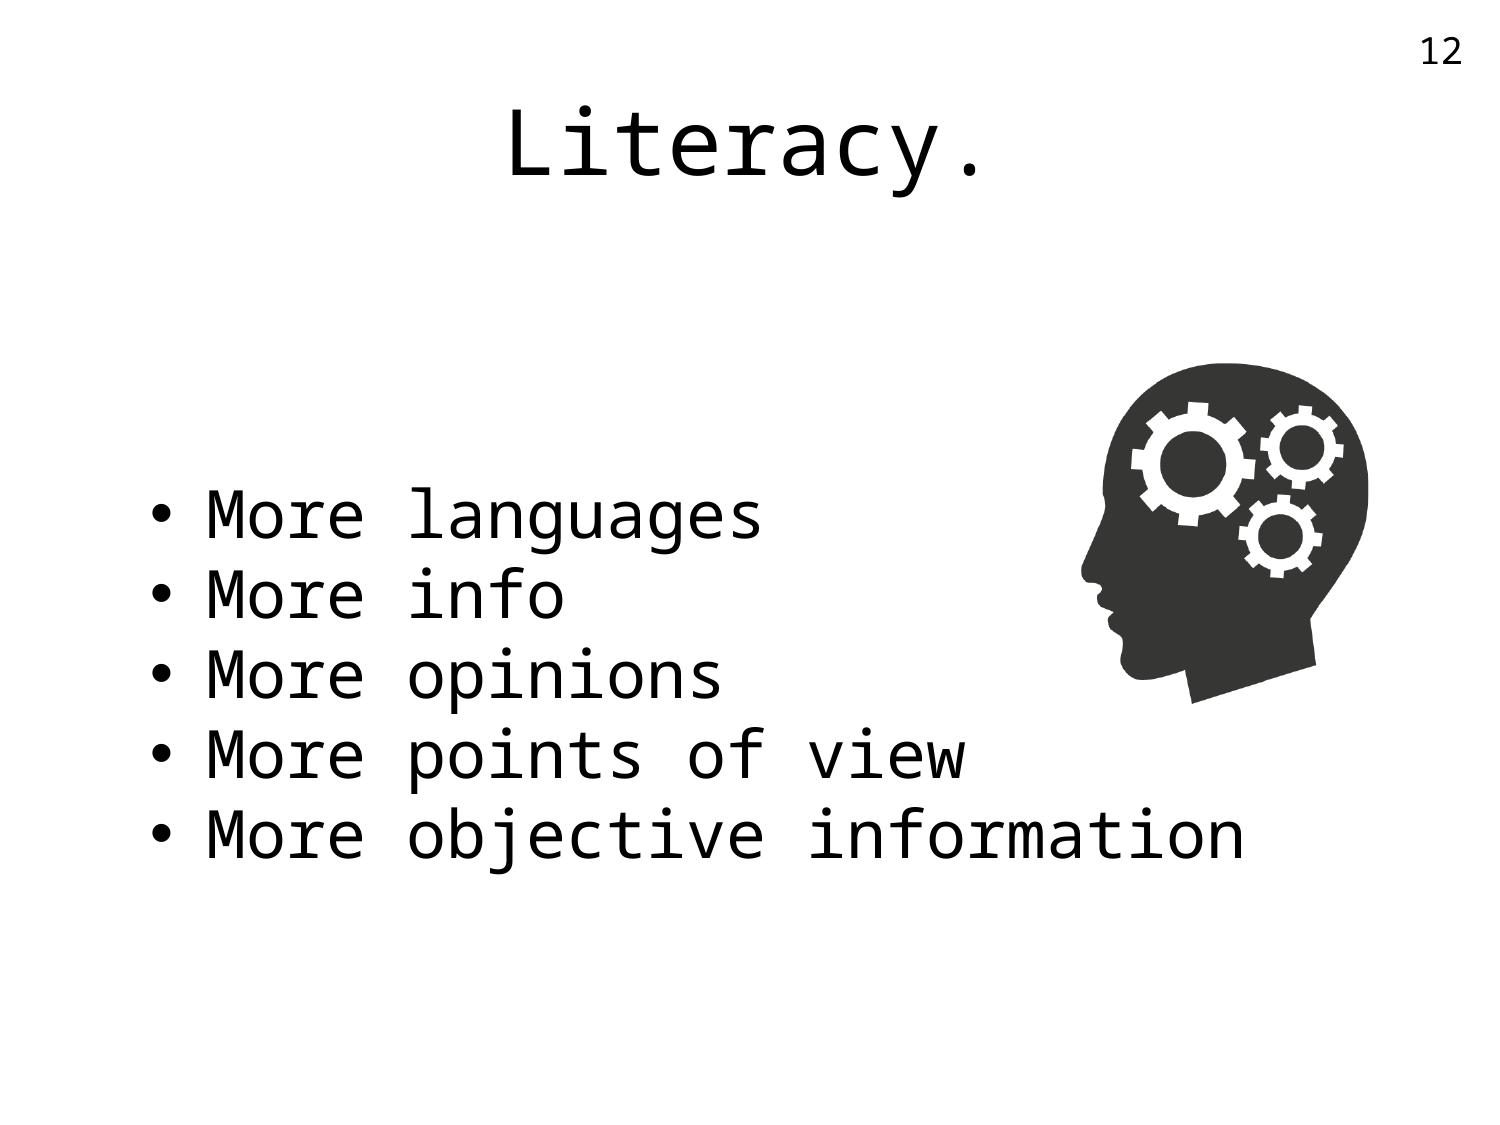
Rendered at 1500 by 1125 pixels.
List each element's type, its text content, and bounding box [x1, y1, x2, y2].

text_box <number> [1127, 19, 1478, 79]
picture [1050, 359, 1396, 706]
text_box More languages More info More opinions More points of view More objective information [135, 464, 1500, 1040]
title Literacy. [75, 45, 1426, 233]
